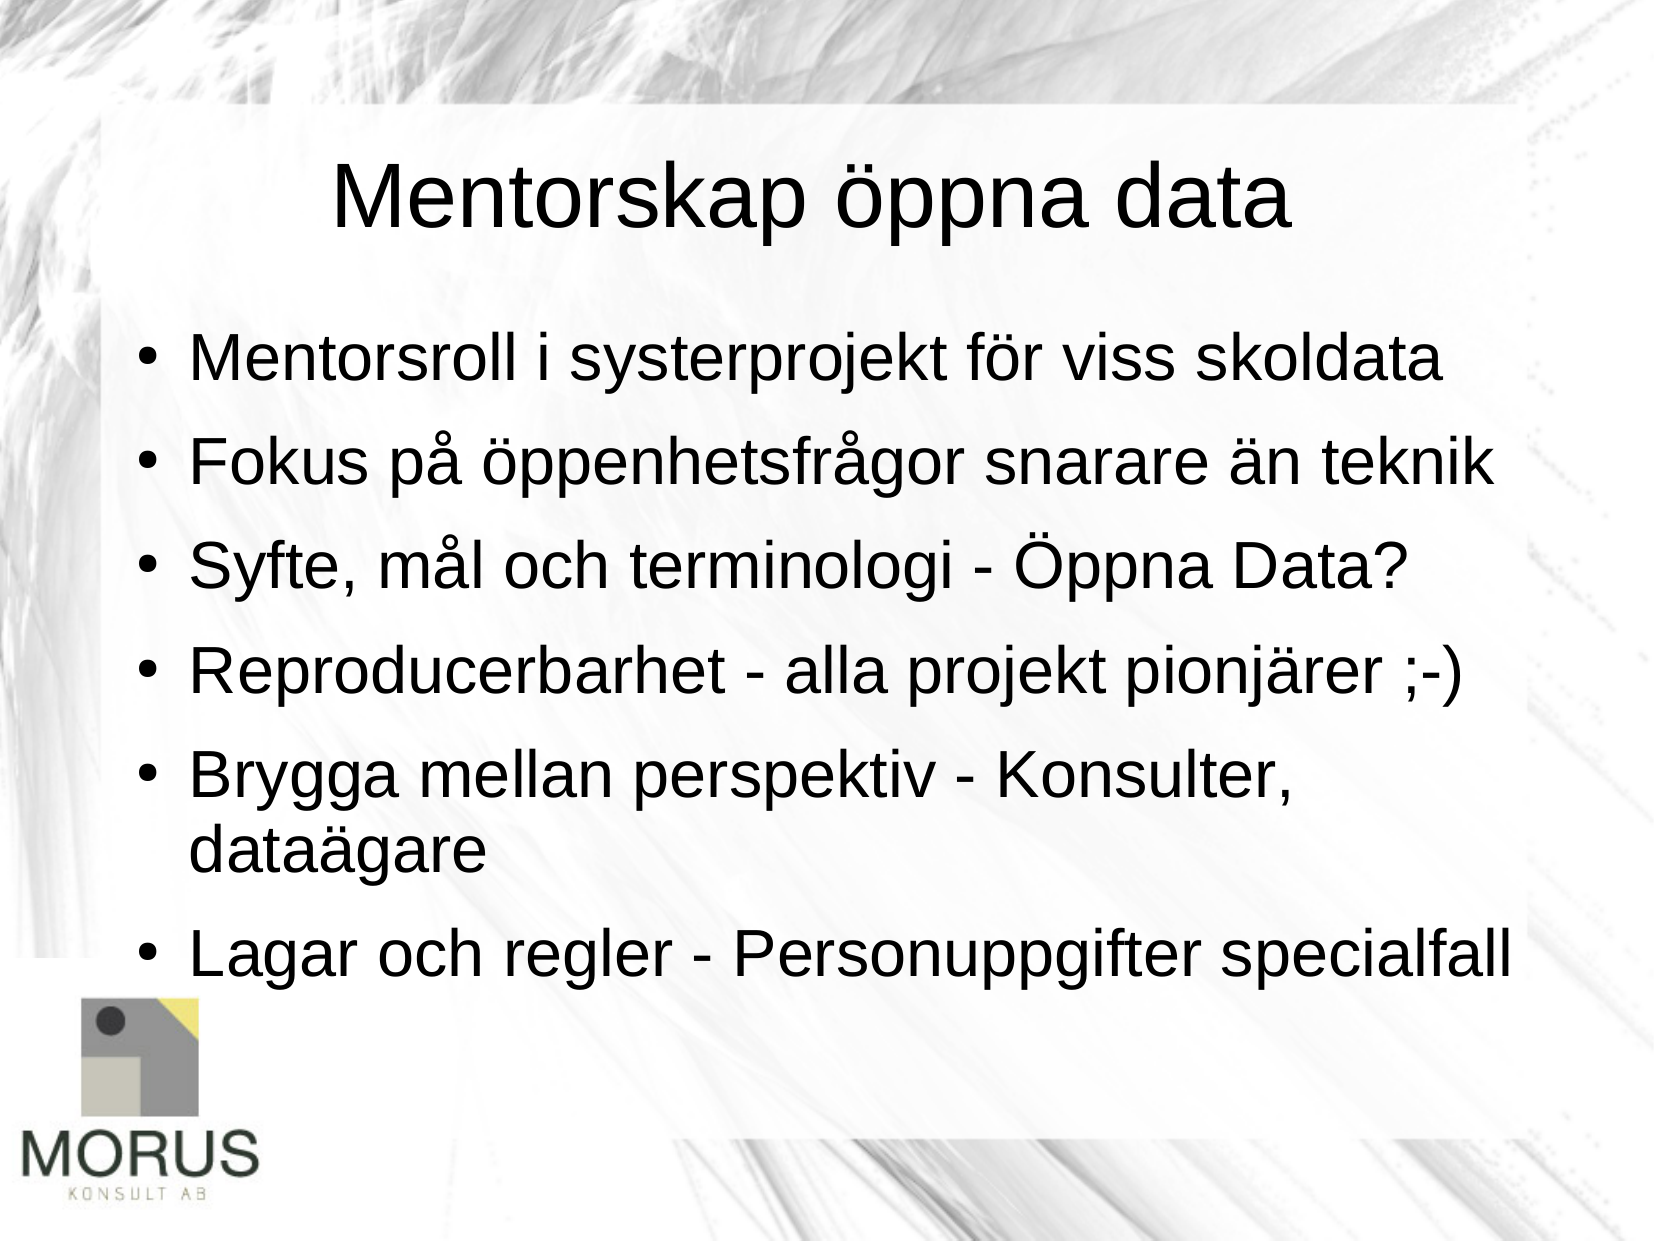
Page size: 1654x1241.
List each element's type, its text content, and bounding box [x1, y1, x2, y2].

title Mentorskap öppna data [118, 112, 1506, 281]
picture [0, 0, 1654, 1241]
list Mentorsroll i systerprojekt för viss skoldata Fokus på öppenhetsfrågor snarare än teknik Syfte, mål och terminologi - Öppna Data? Reproducerbarhet - alla projekt pionjärer ;-) Brygga mellan perspektiv - Konsulter, dataägare Lagar och regler - Personuppgifter specialfall [118, 319, 1571, 1040]
